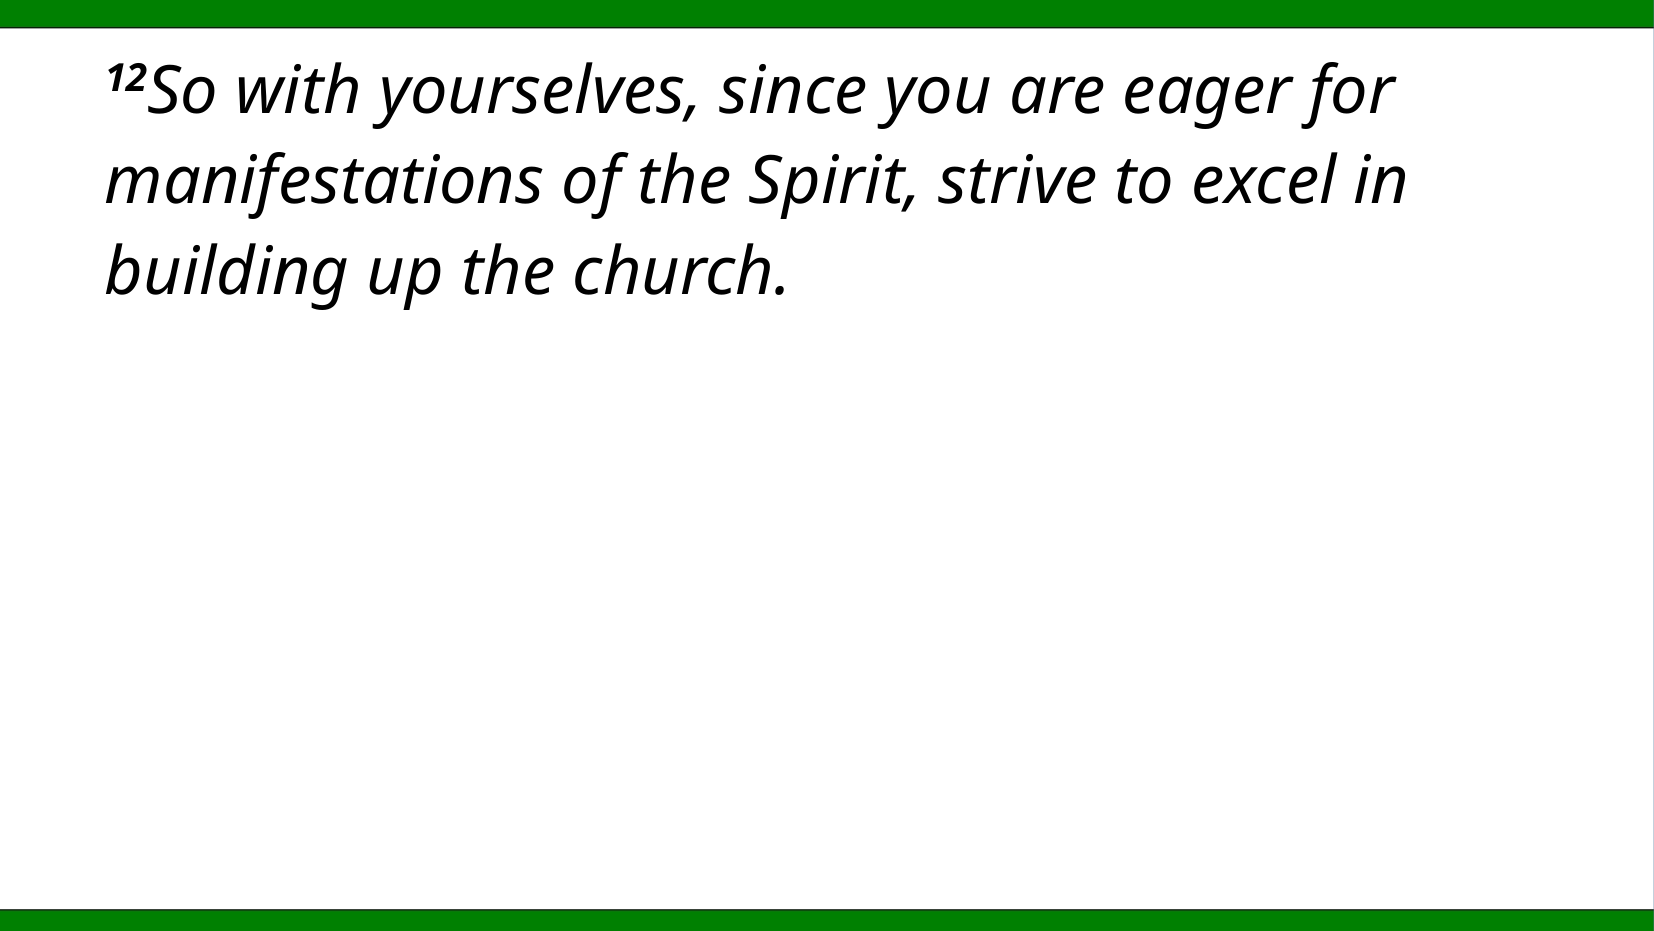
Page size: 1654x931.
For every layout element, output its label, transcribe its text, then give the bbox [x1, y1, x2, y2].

text_box 12So with yourselves, since you are eager for manifestations of the Spirit, strive to excel in building up the church. [90, 34, 1589, 316]
picture [0, 0, 1654, 931]
